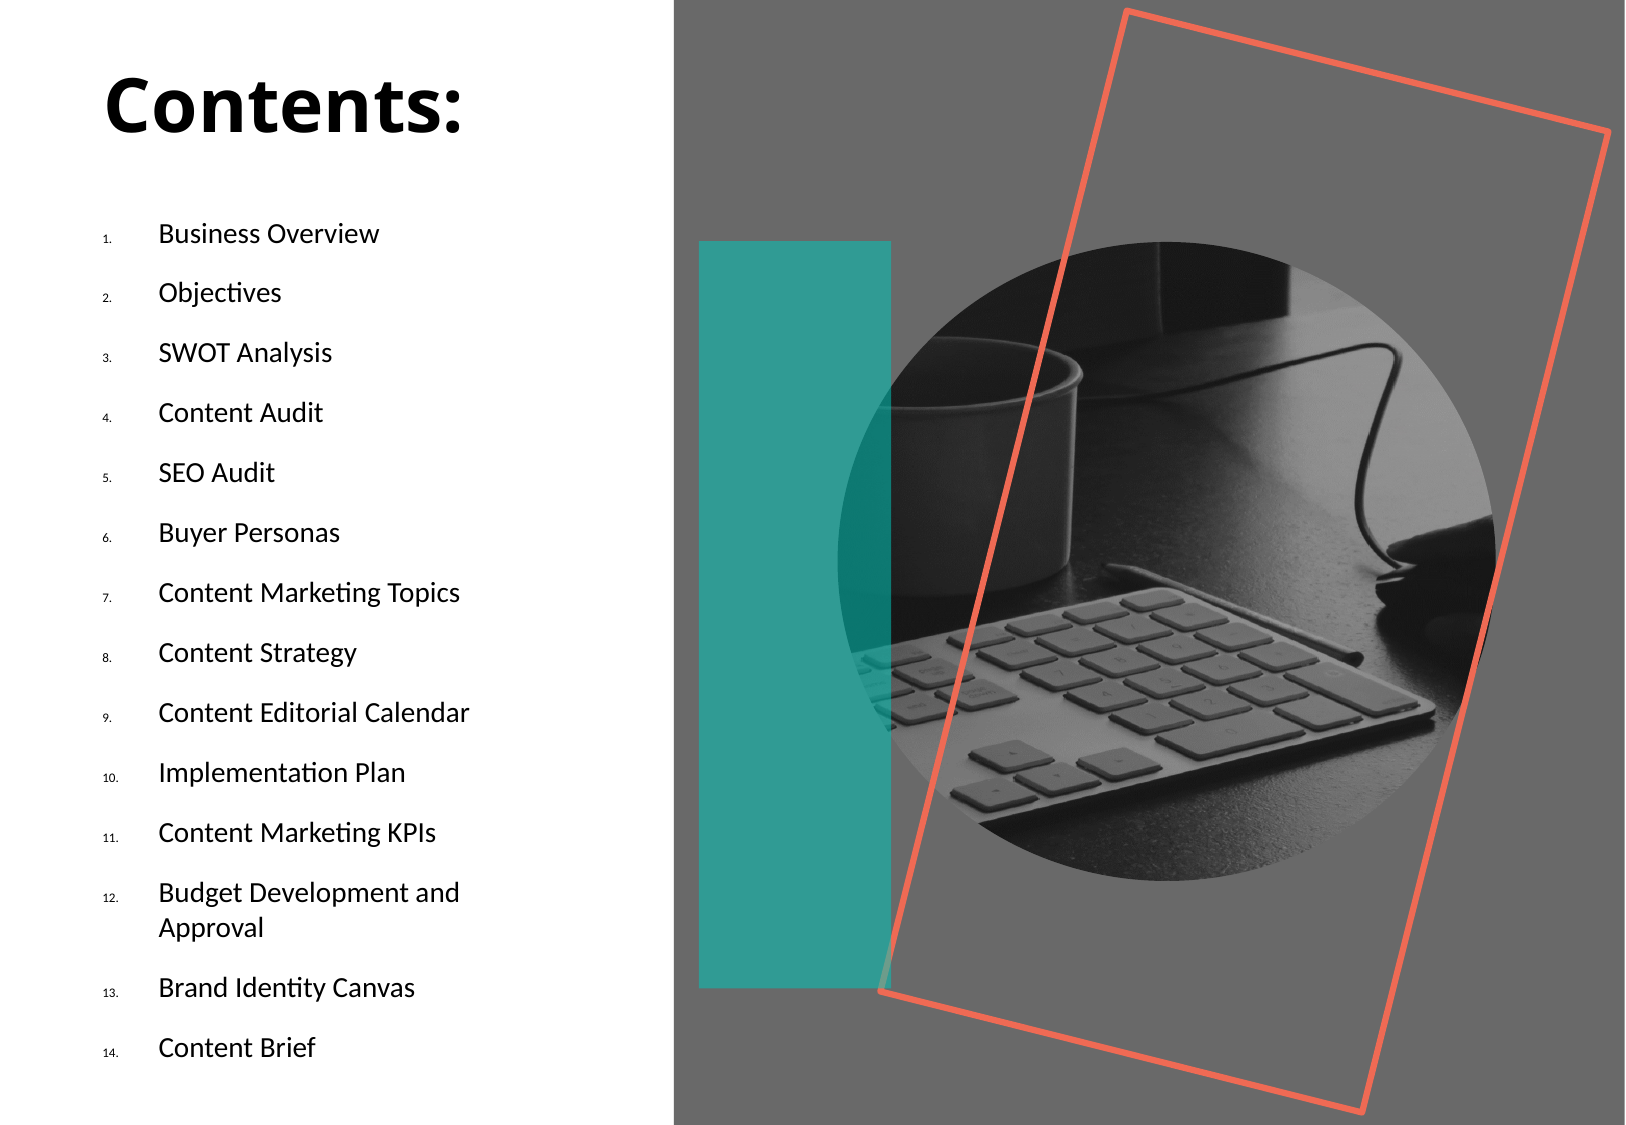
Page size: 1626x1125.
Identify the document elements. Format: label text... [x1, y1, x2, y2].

text_box [673, 0, 1625, 1125]
text_box Business Overview Objectives SWOT Analysis Content Audit SEO Audit Buyer Personas Content Marketing Topics Content Strategy Content Editorial Calendar Implementation Plan Content Marketing KPIs Budget Development and Approval Brand Identity Canvas Content Brief [87, 206, 573, 1125]
text_box Contents: [89, 50, 900, 205]
